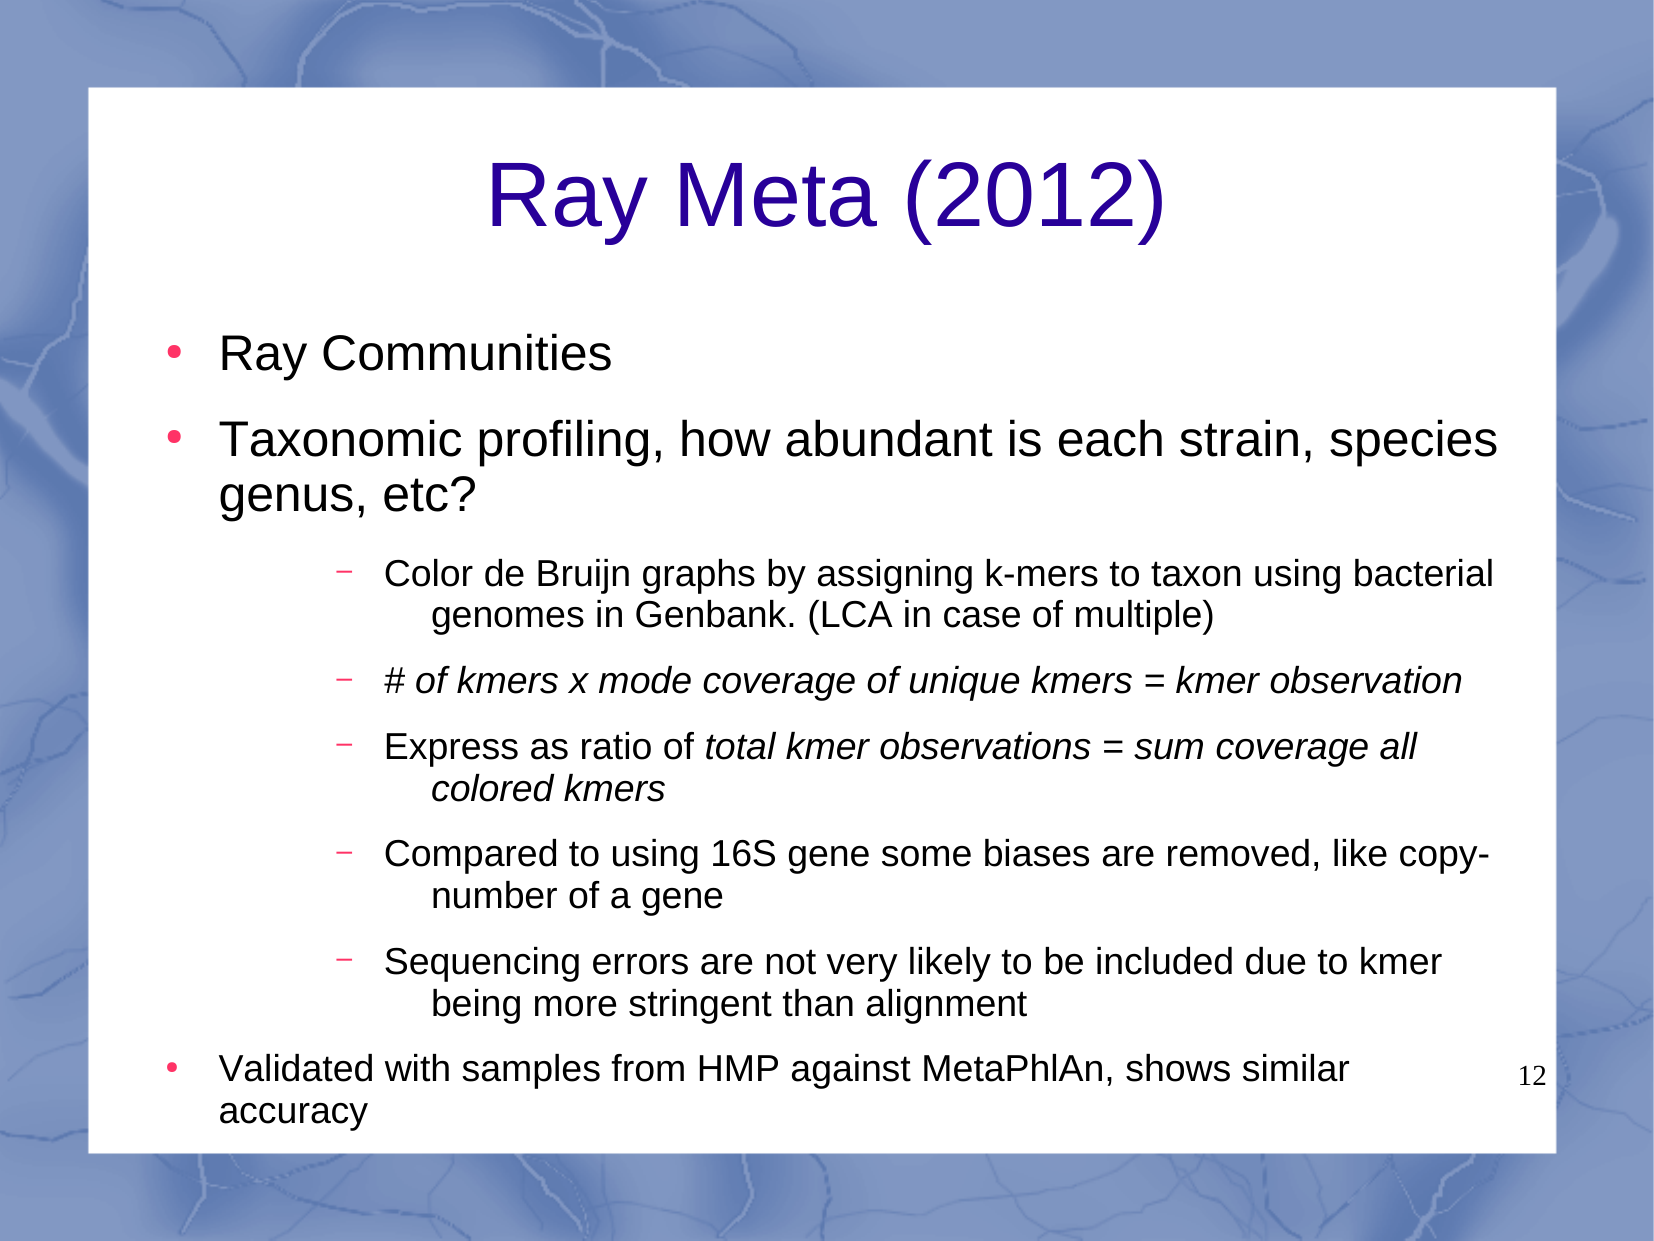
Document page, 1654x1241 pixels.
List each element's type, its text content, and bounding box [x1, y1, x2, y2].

list Ray Communities Taxonomic profiling, how abundant is each strain, species genus, etc? Color de Bruijn graphs by assigning k-mers to taxon using bacterial genomes in Genbank. (LCA in case of multiple) # of kmers x mode coverage of unique kmers = kmer observation Express as ratio of total kmer observations = sum coverage all colored kmers Compared to using 16S gene some biases are removed, like copy-number of a gene Sequencing errors are not very likely to be included due to kmer being more stringent than alignment Validated with samples from HMP against MetaPhlAn, shows similar accuracy [147, 325, 1506, 1204]
title Ray Meta (2012) [118, 90, 1536, 298]
picture [0, 0, 1654, 1241]
